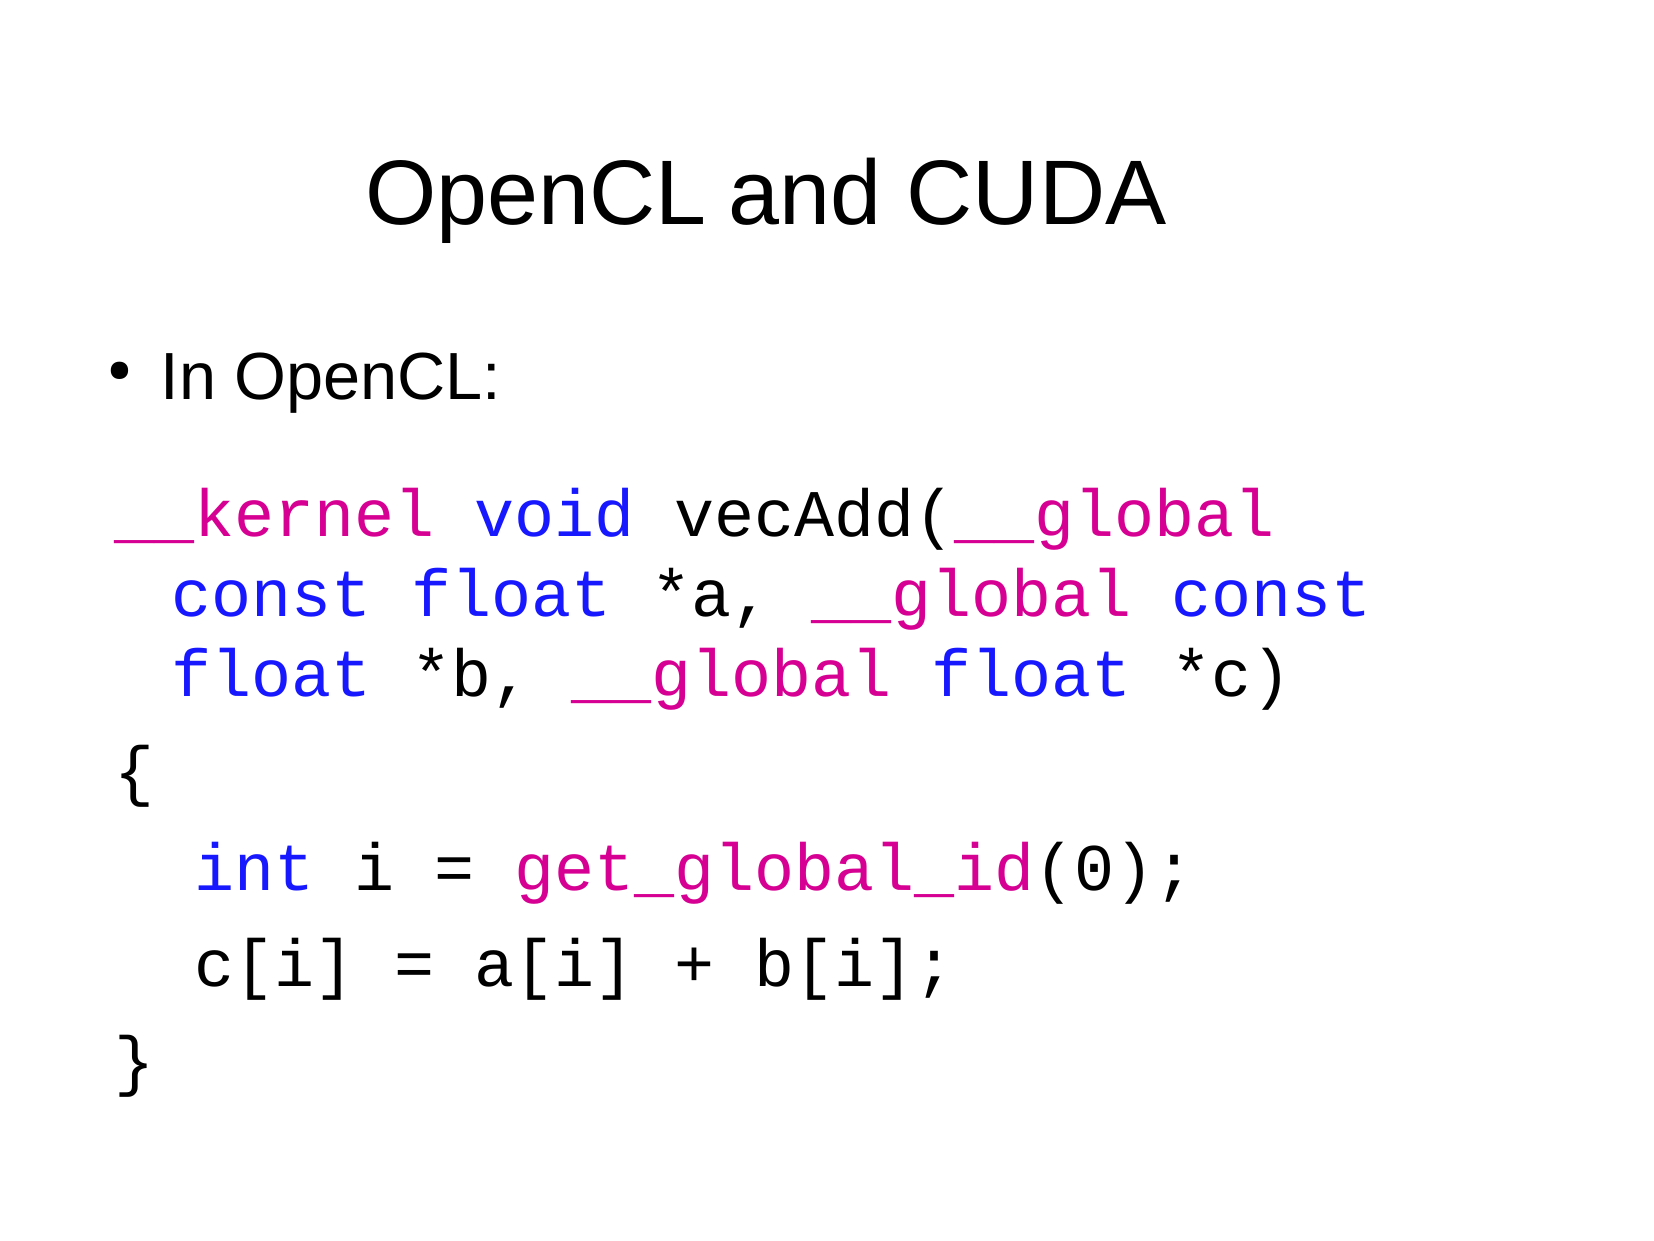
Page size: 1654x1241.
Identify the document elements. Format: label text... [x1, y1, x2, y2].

list In OpenCL: [75, 324, 1338, 438]
text_box __kernel void vecAdd(__global const float *a, __global const float *b, __global float *c) { int i = get_global_id(0); c[i] = a[i] + b[i]; } [99, 462, 1451, 1088]
title OpenCL and CUDA [75, 75, 1426, 301]
